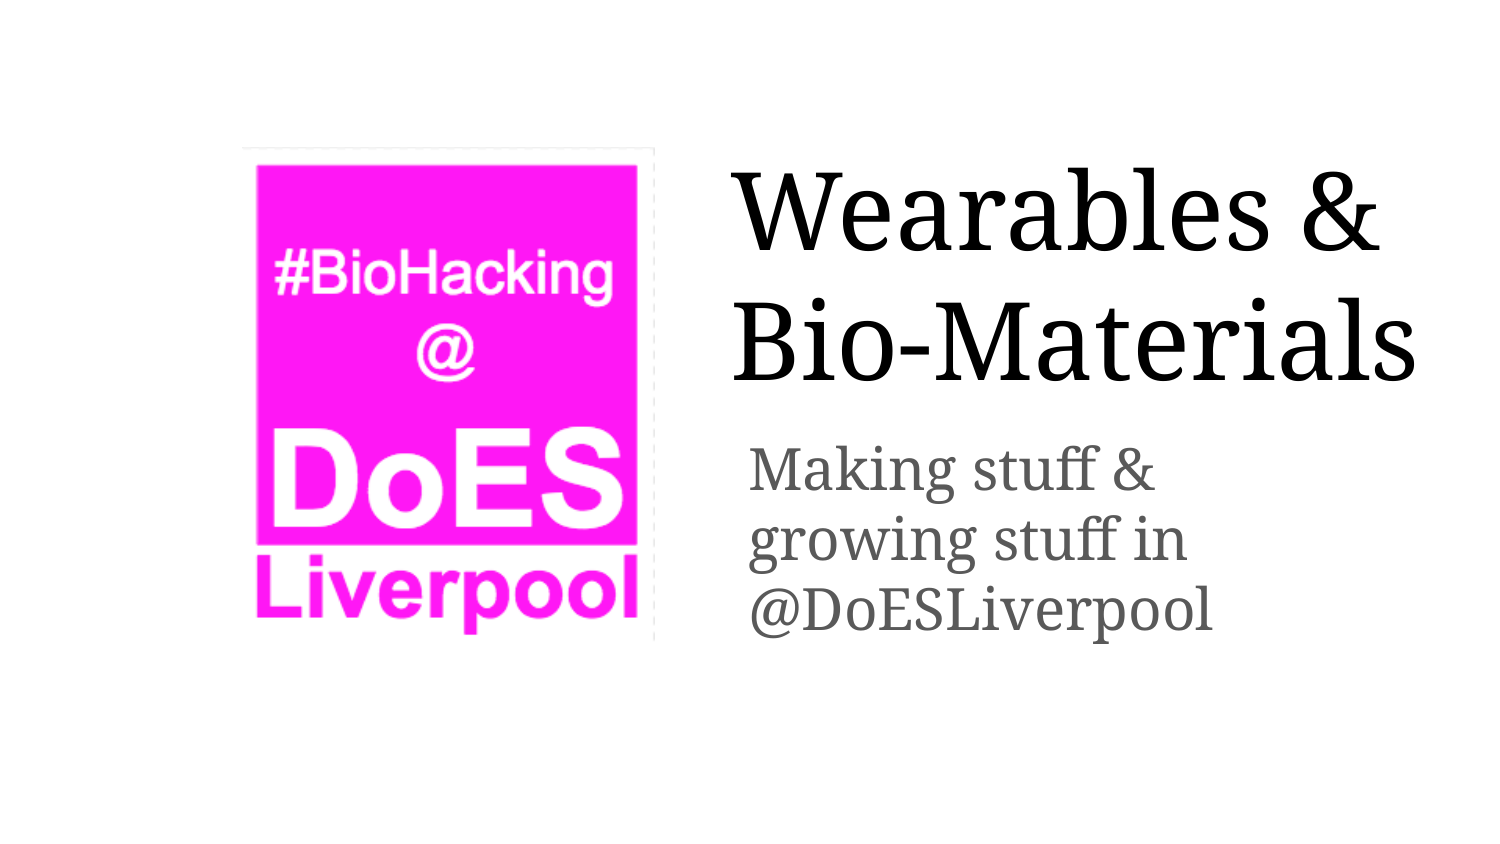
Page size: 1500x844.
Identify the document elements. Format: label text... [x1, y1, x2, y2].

picture [242, 147, 655, 646]
subtitle Making stuff & growing stuff in @DoESLiverpool [733, 417, 1394, 741]
title Wearables & Bio-Materials [715, 80, 1461, 418]
